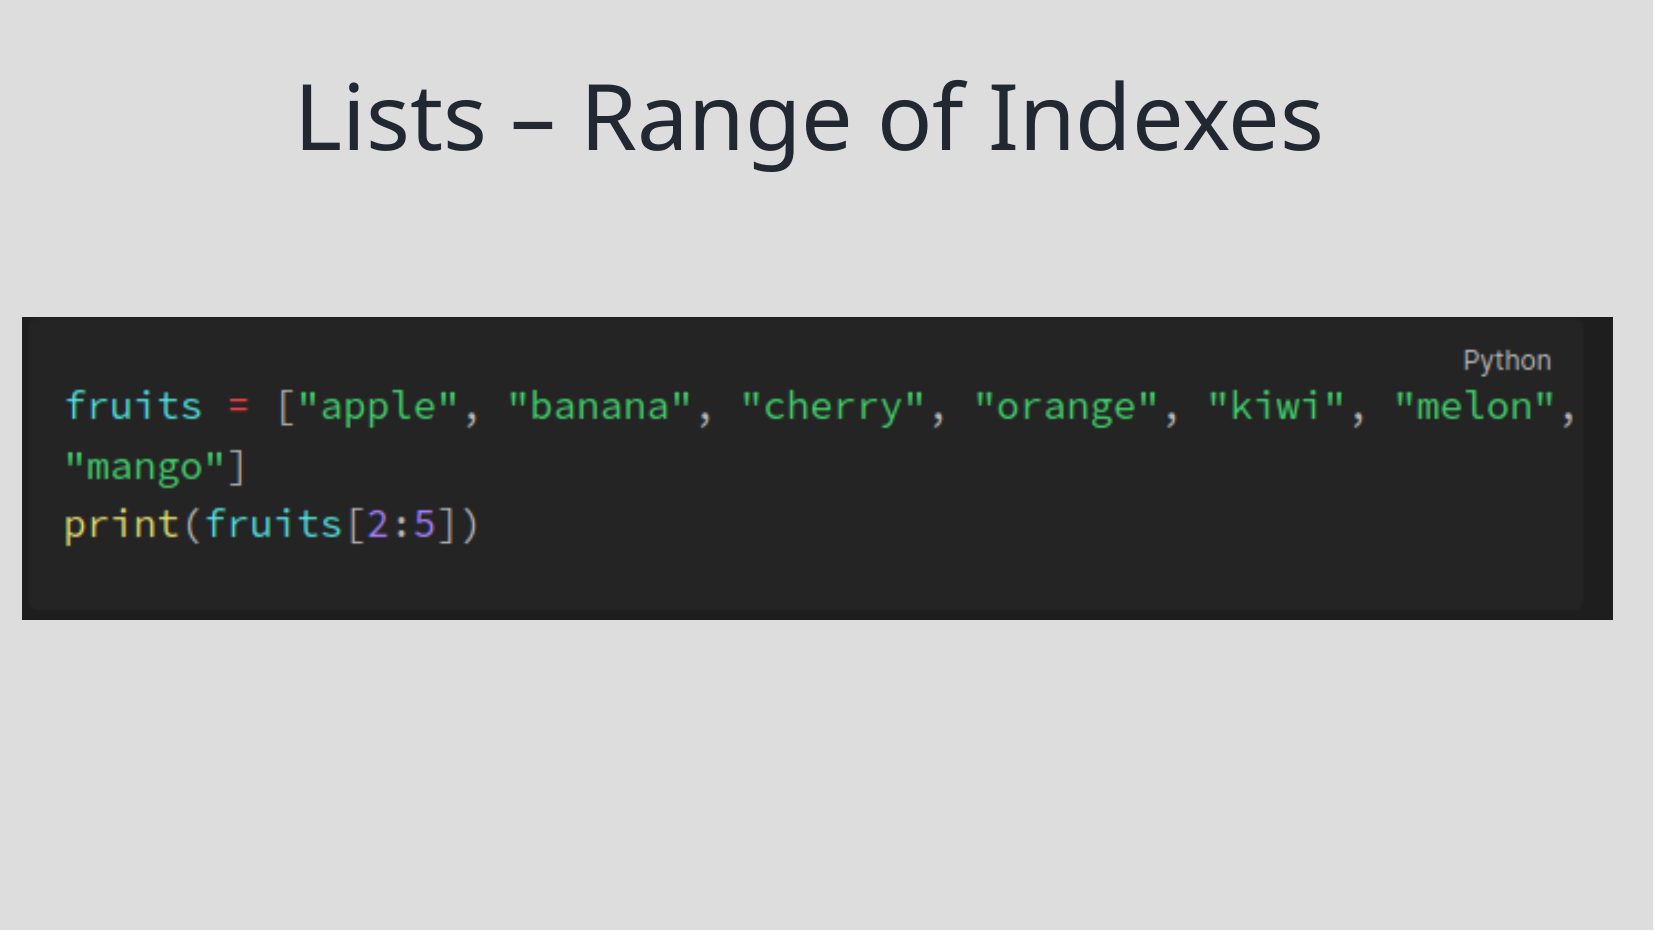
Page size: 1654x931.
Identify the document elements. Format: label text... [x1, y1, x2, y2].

picture [22, 317, 1613, 620]
title Lists – Range of Indexes [82, 37, 1538, 193]
